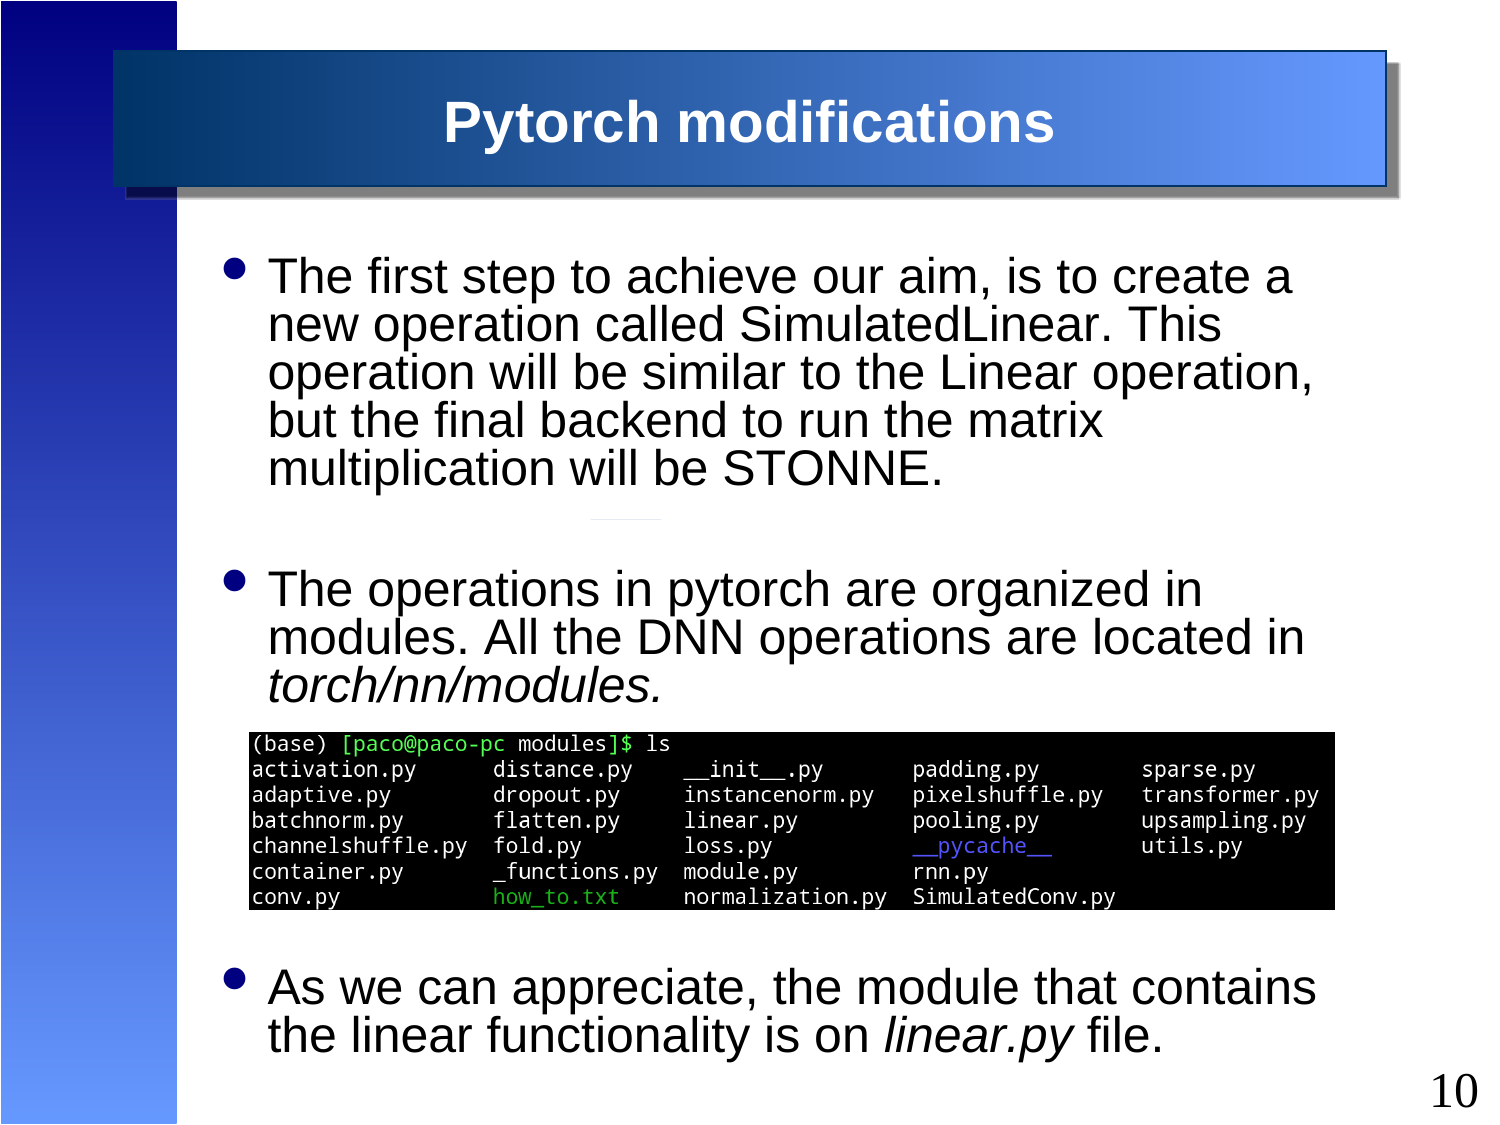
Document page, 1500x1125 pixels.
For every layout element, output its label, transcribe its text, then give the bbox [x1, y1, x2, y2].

list The first step to achieve our aim, is to create a new operation called SimulatedLinear. This operation will be similar to the Linear operation, but the final backend to run the matrix multiplication will be STONNE. The operations in pytorch are organized in modules. All the DNN operations are located in torch/nn/modules. As we can appreciate, the module that contains the linear functionality is on linear.py file. [130, 165, 1406, 1125]
picture [249, 732, 1335, 910]
title Pytorch modifications [113, 50, 1387, 187]
